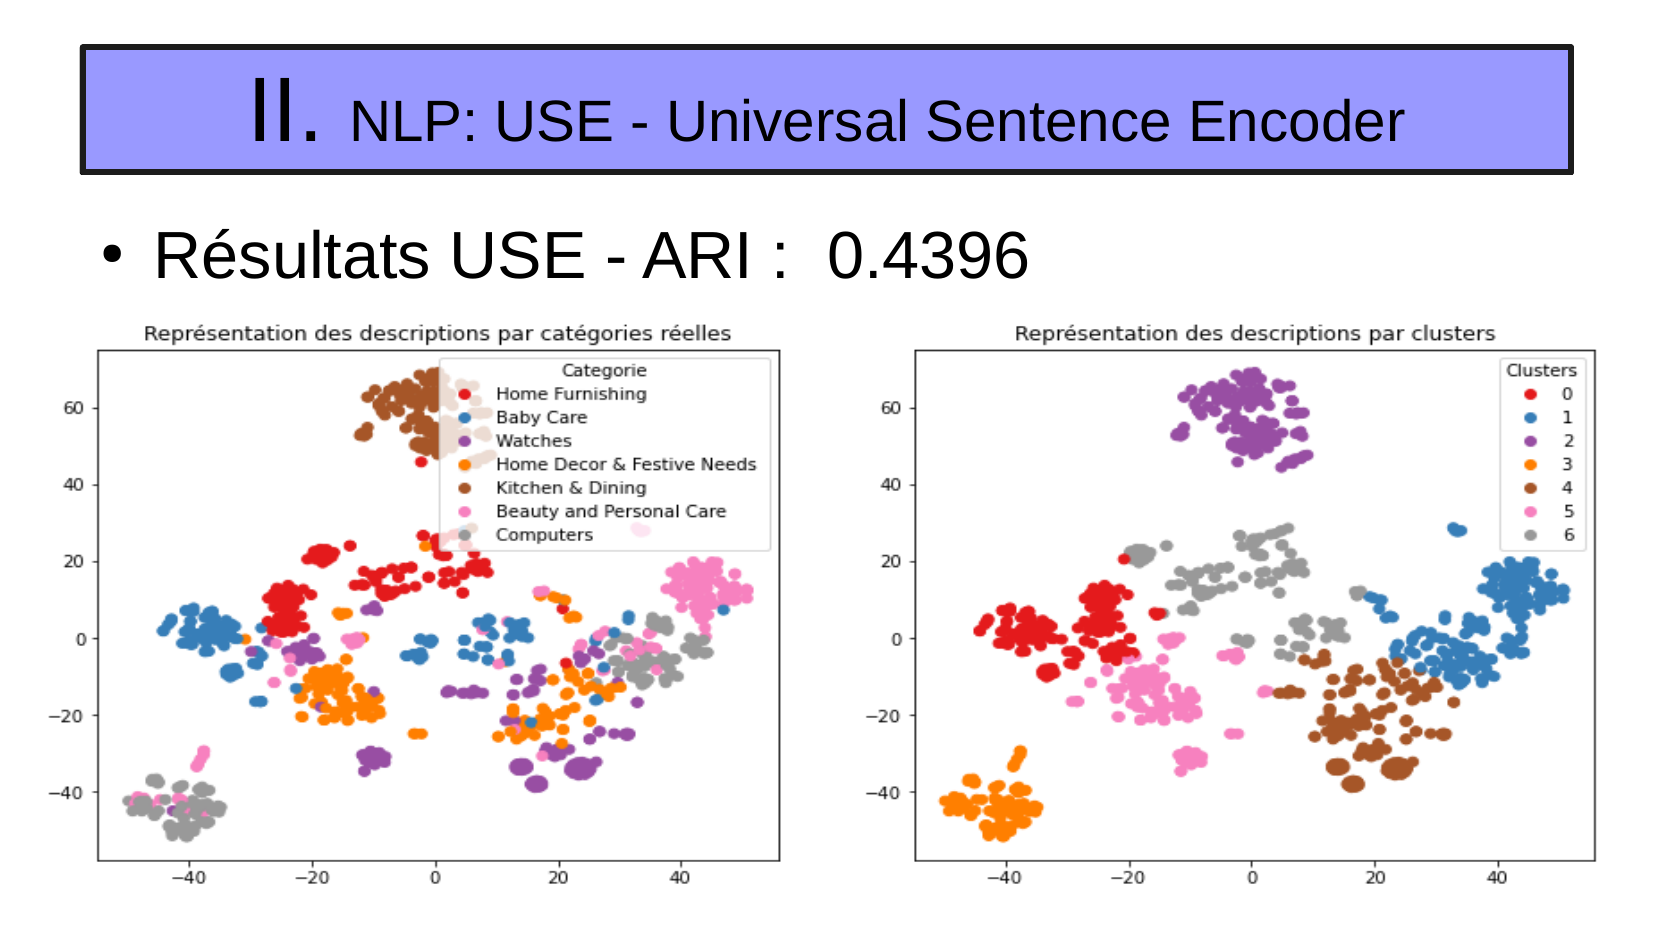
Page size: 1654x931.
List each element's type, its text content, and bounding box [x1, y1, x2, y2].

list Résultats USE - ARI : 0.4396 [82, 217, 1571, 308]
title II. NLP: USE - Universal Sentence Encoder [82, 47, 1571, 172]
picture [35, 314, 1607, 898]
